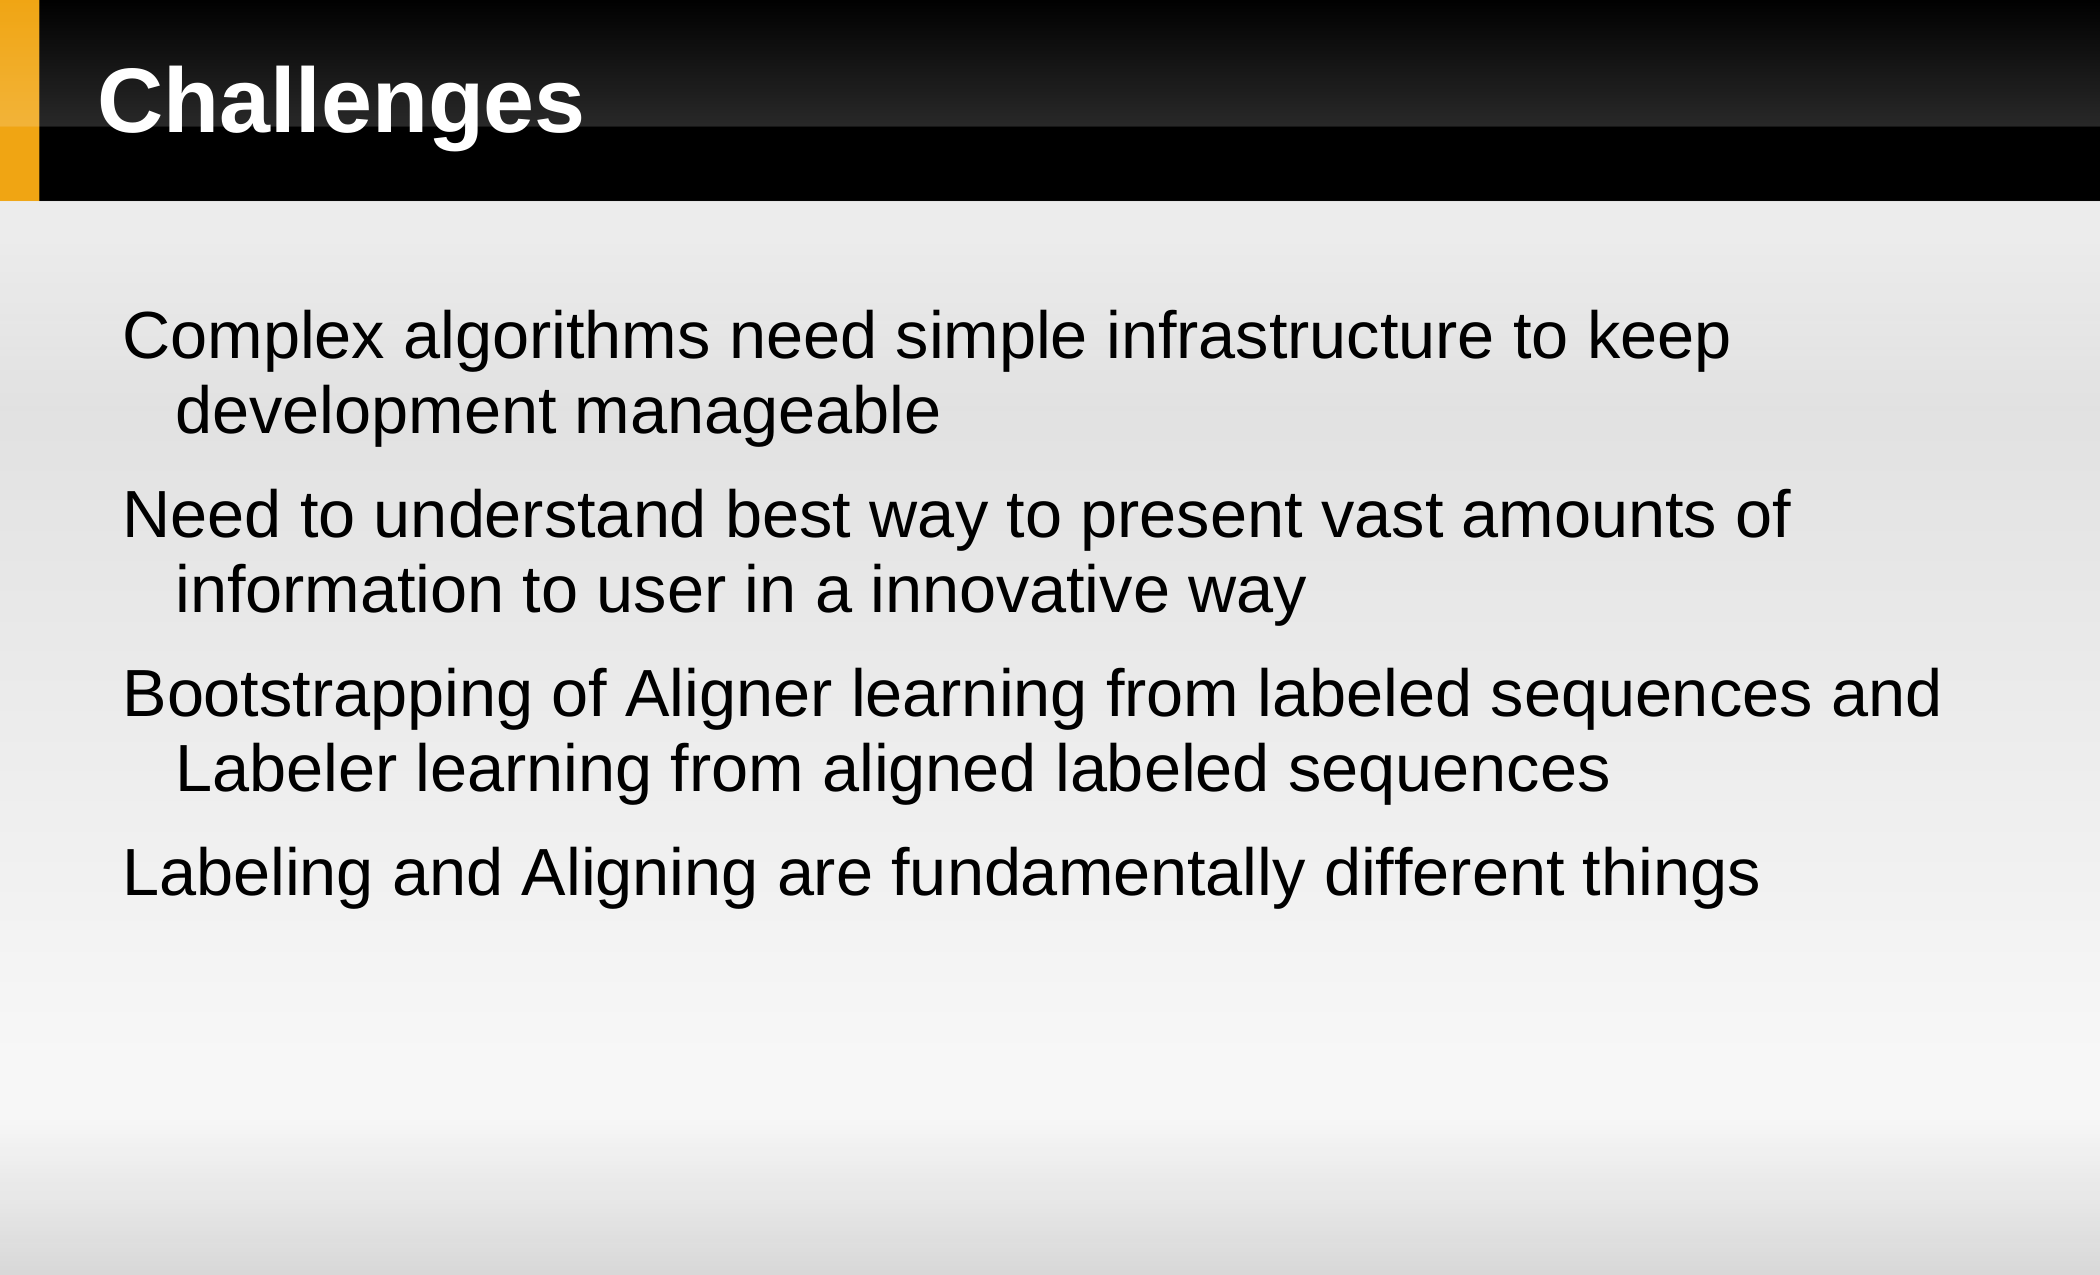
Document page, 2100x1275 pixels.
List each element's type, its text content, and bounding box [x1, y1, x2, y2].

title Challenges [97, 19, 1988, 183]
picture [0, 0, 2100, 1275]
list Complex algorithms need simple infrastructure to keep development manageable Need to understand best way to present vast amounts of information to user in a innovative way Bootstrapping of Aligner learning from labeled sequences and Labeler learning from aligned labeled sequences Labeling and Aligning are fundamentally different things [104, 298, 1995, 1140]
